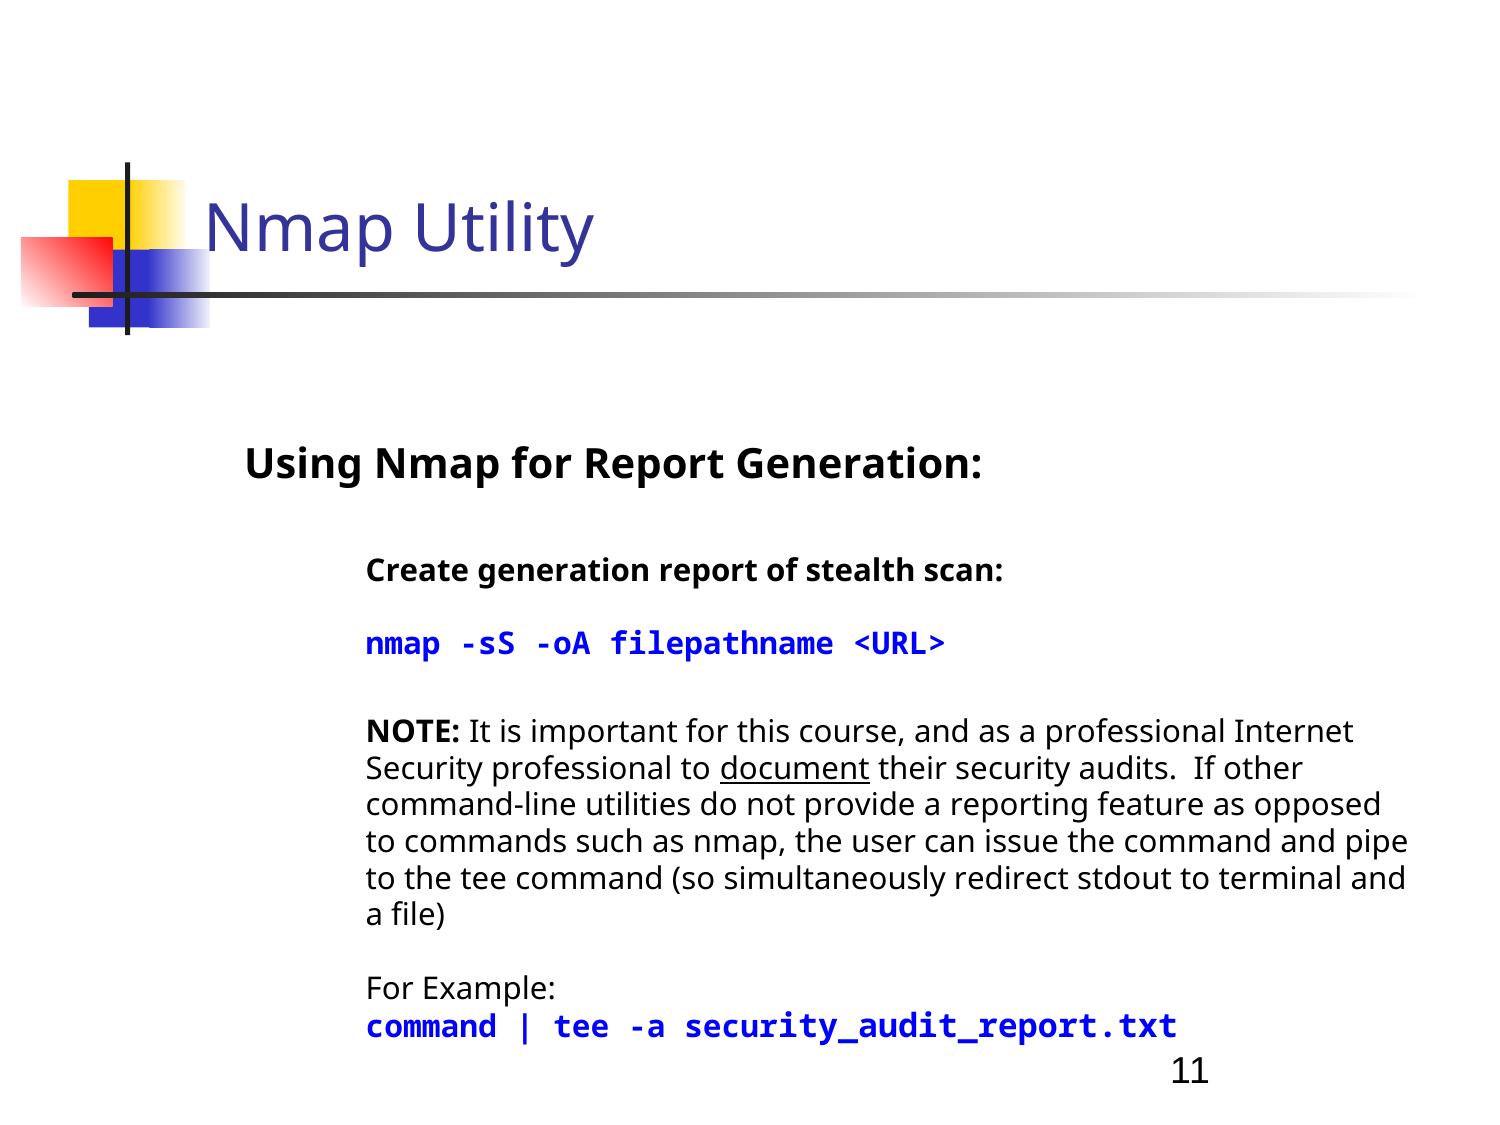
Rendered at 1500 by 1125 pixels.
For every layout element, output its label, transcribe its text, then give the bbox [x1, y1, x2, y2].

title Nmap Utility [188, 35, 1468, 276]
list Using Nmap for Report Generation: Create generation report of stealth scan: nmap -sS -oA filepathname <URL> NOTE: It is important for this course, and as a professional Internet Security professional to document their security audits. If other command-line utilities do not provide a reporting feature as opposed to commands such as nmap, the user can issue the command and pipe to the tee command (so simultaneously redirect stdout to terminal and a file) For Example: command | tee -a security_audit_report.txt [229, 365, 1434, 1034]
